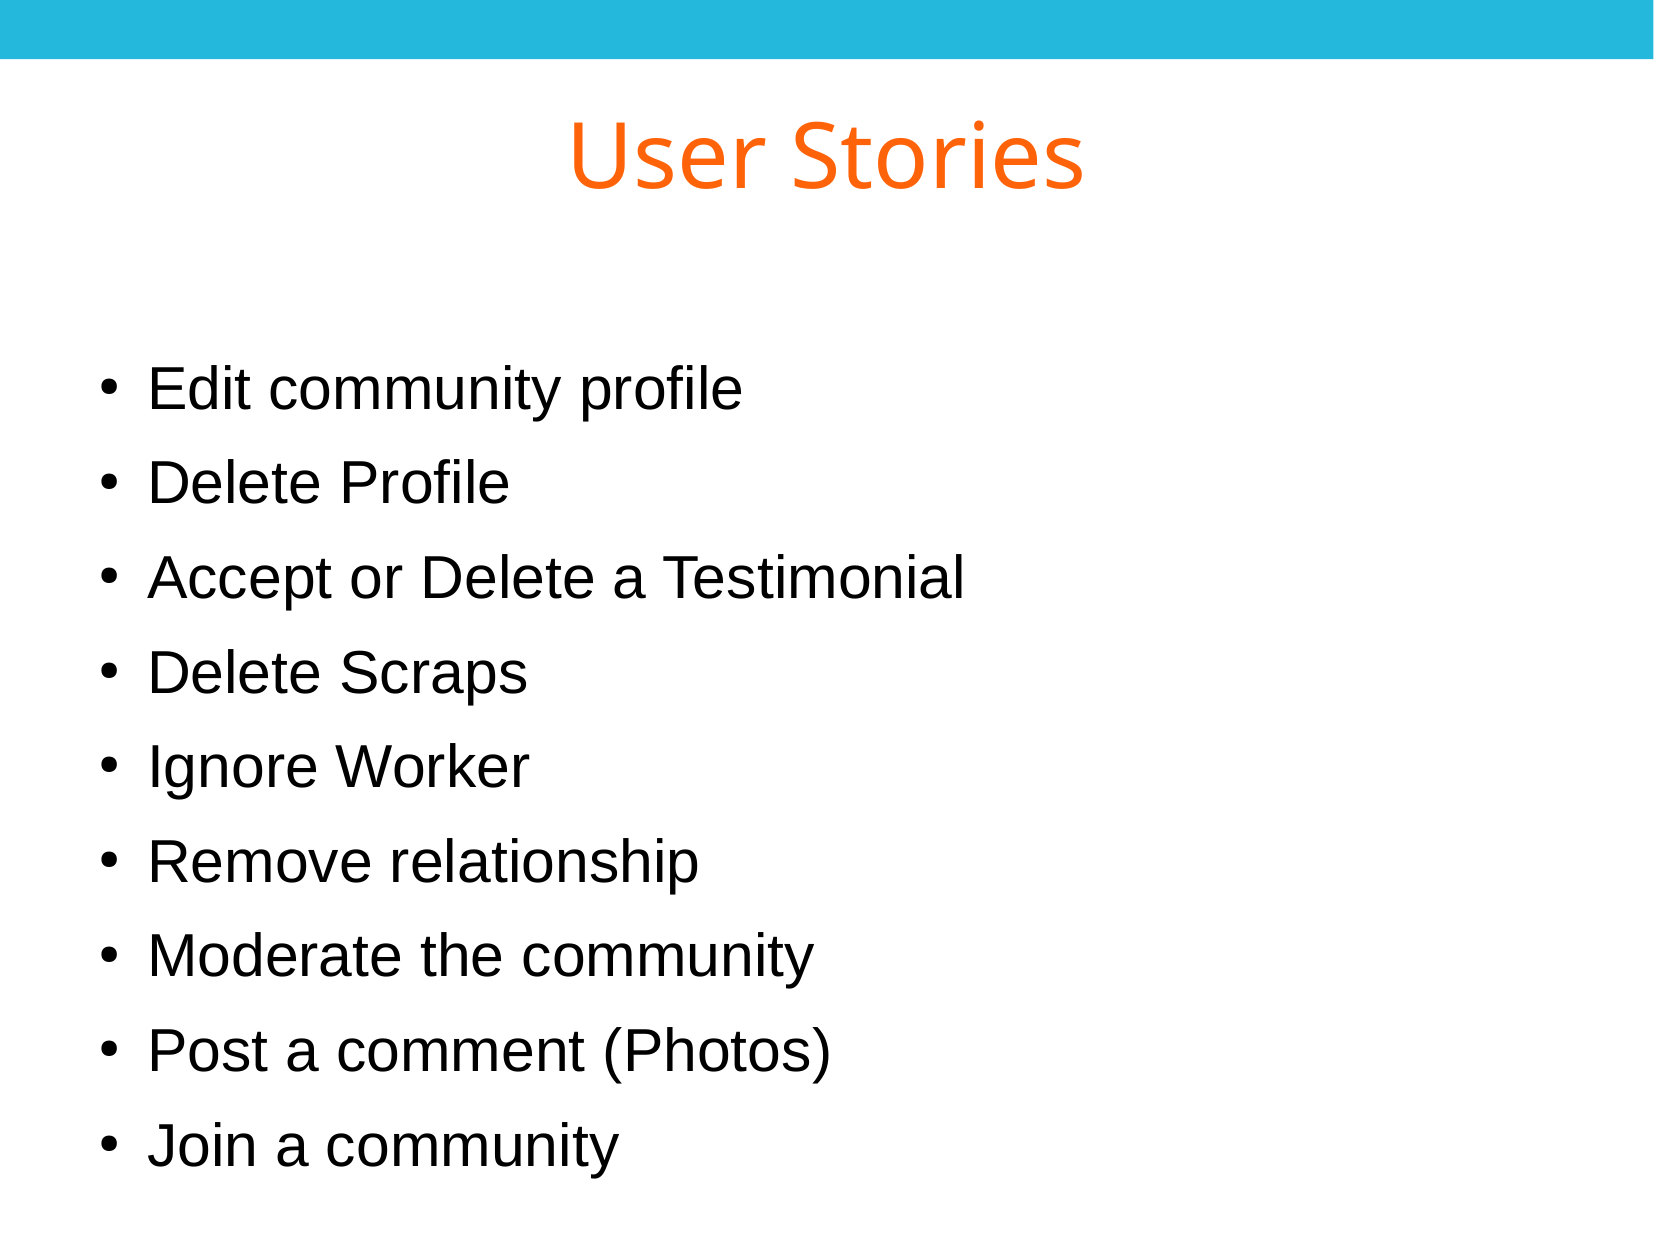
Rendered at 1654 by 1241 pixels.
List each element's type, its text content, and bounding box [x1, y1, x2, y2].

list Edit community profile Delete Profile Accept or Delete a Testimonial Delete Scraps Ignore Worker Remove relationship Moderate the community Post a comment (Photos) Join a community [82, 354, 1571, 1182]
title User Stories [82, 56, 1571, 250]
